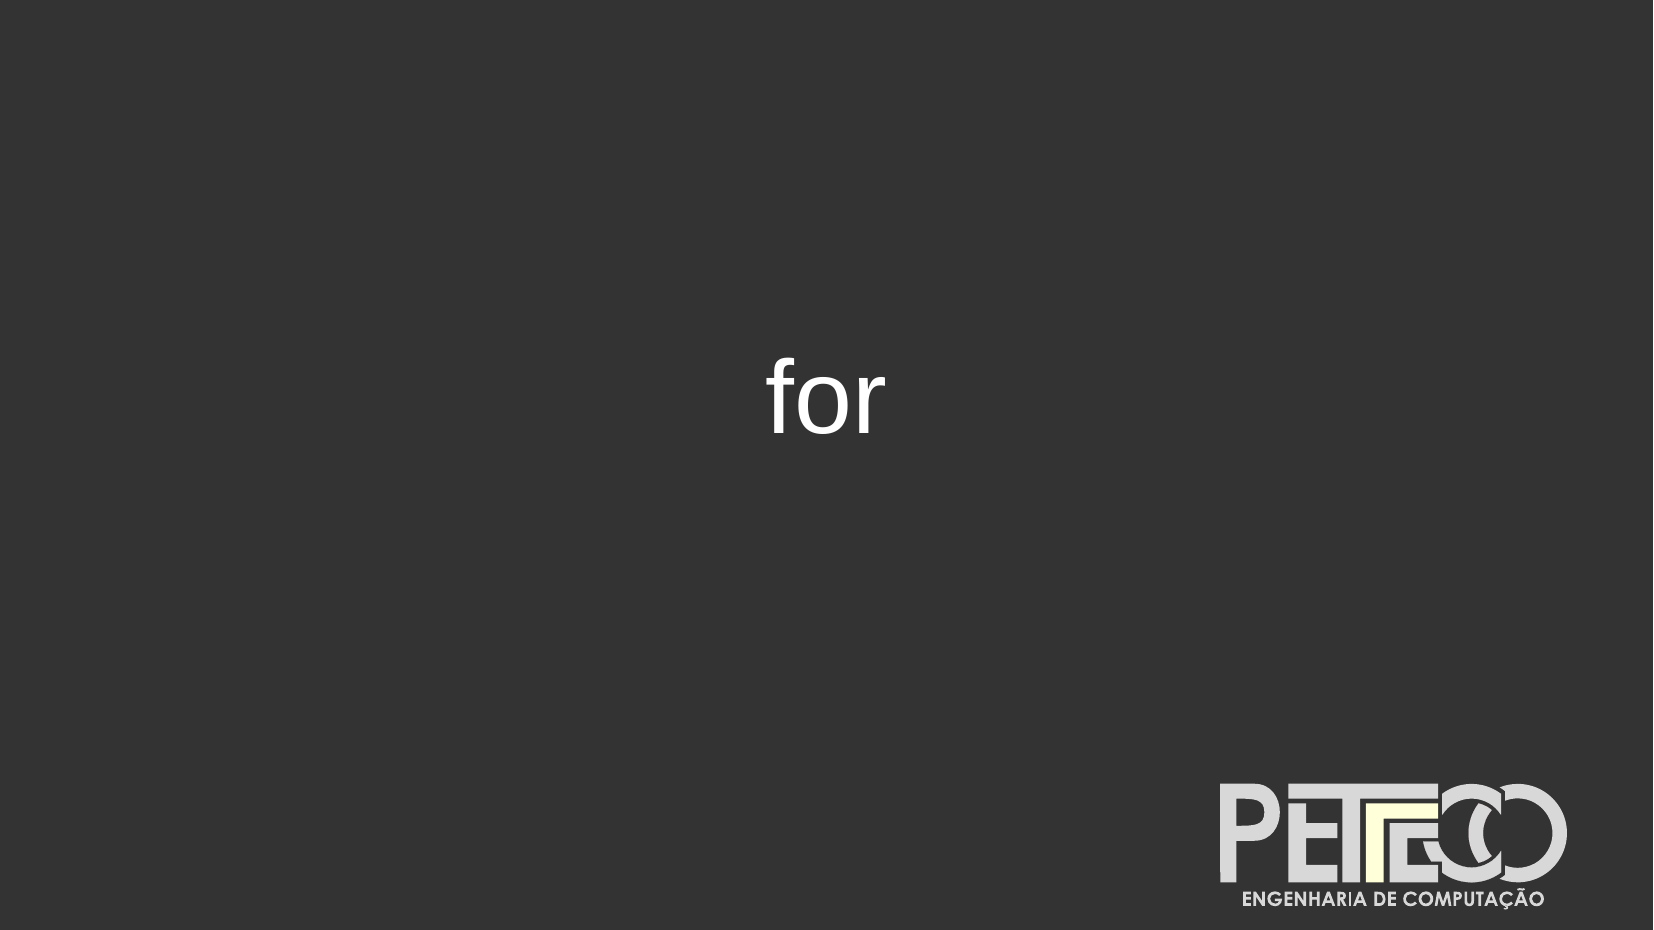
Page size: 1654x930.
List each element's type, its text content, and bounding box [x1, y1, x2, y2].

subtitle for [82, 37, 1571, 757]
